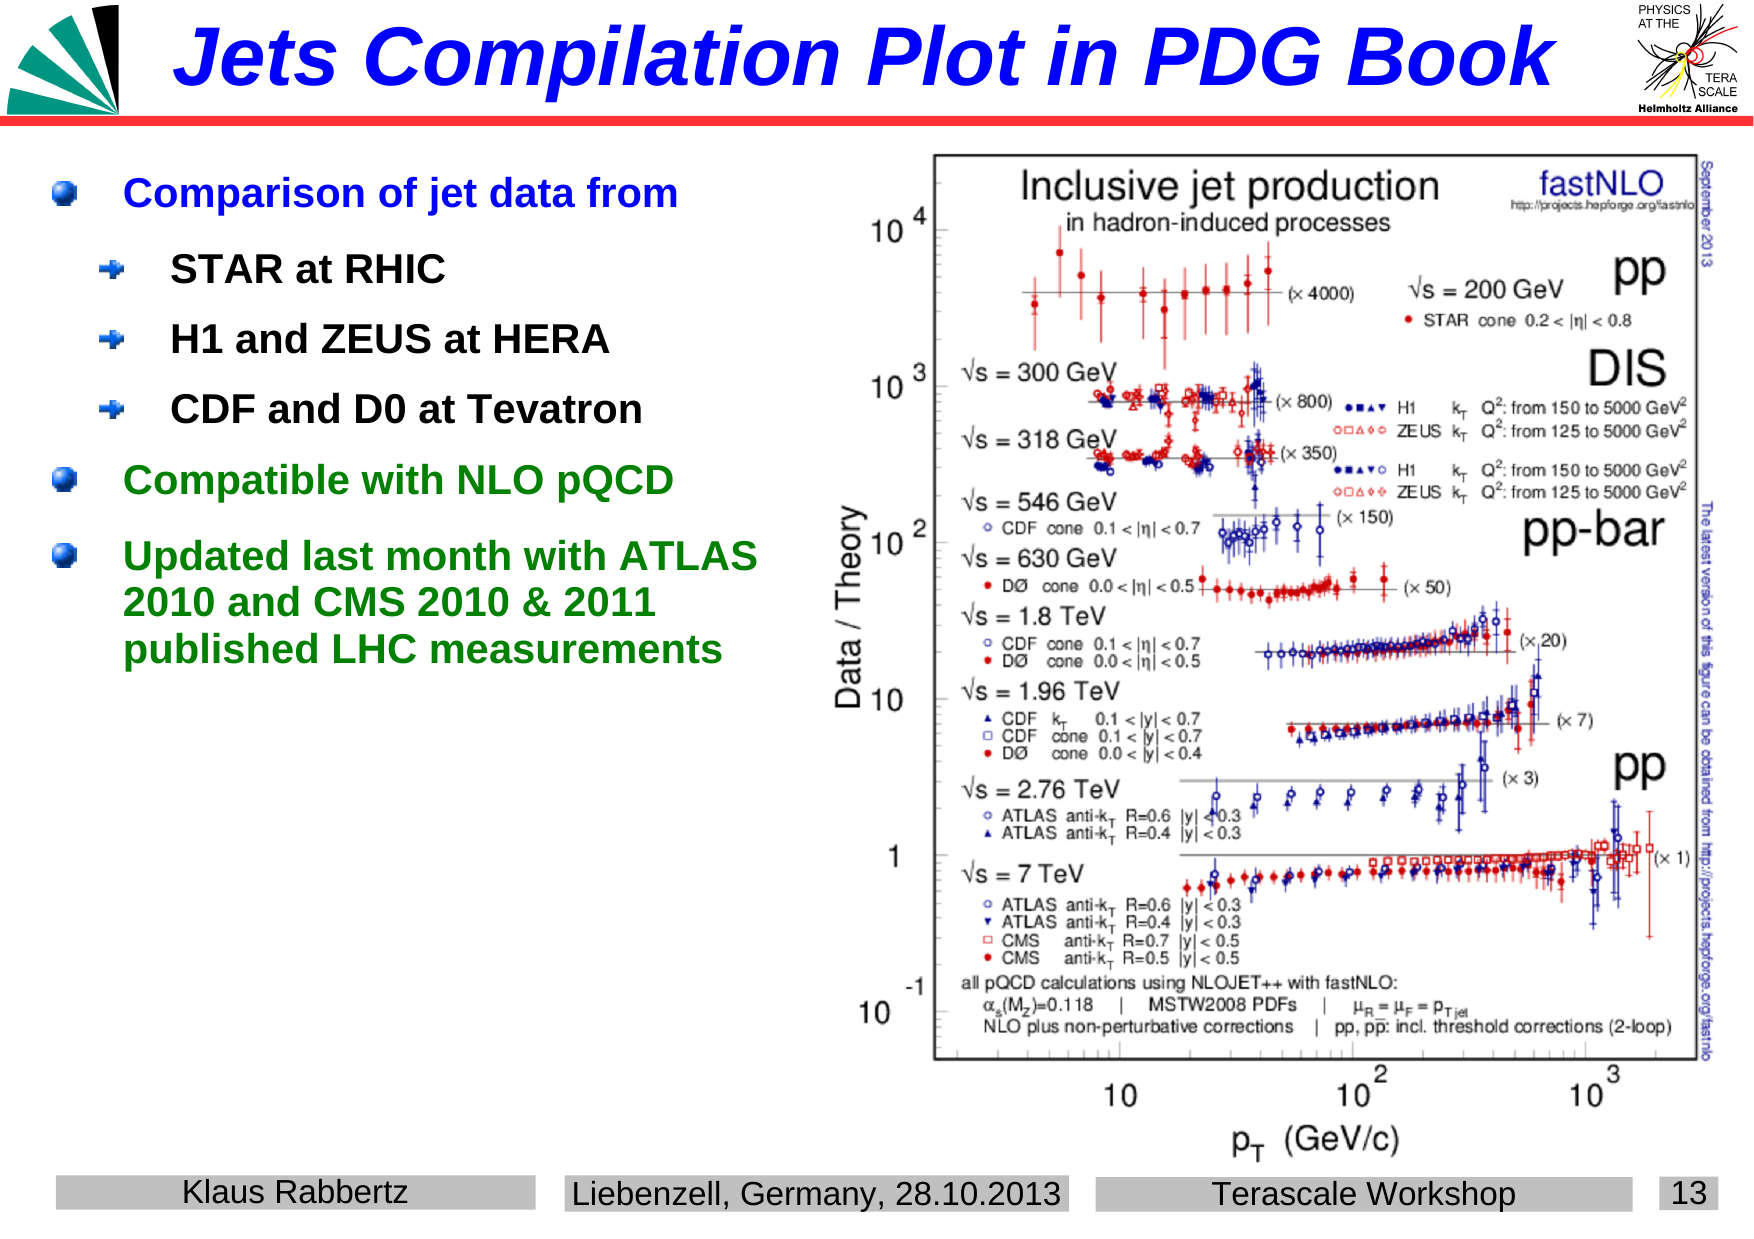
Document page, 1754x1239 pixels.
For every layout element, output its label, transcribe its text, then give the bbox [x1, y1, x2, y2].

title Jets Compilation Plot in PDG Book [123, 0, 1606, 114]
list Comparison of jet data from STAR at RHIC H1 and ZEUS at HERA CDF and D0 at Tevatron Compatible with NLO pQCD Updated last month with ATLAS 2010 and CMS 2010 & 2011 published LHC measurements [40, 170, 775, 672]
picture [1631, 1, 1745, 115]
picture [7, 5, 119, 116]
picture [828, 146, 1714, 1165]
